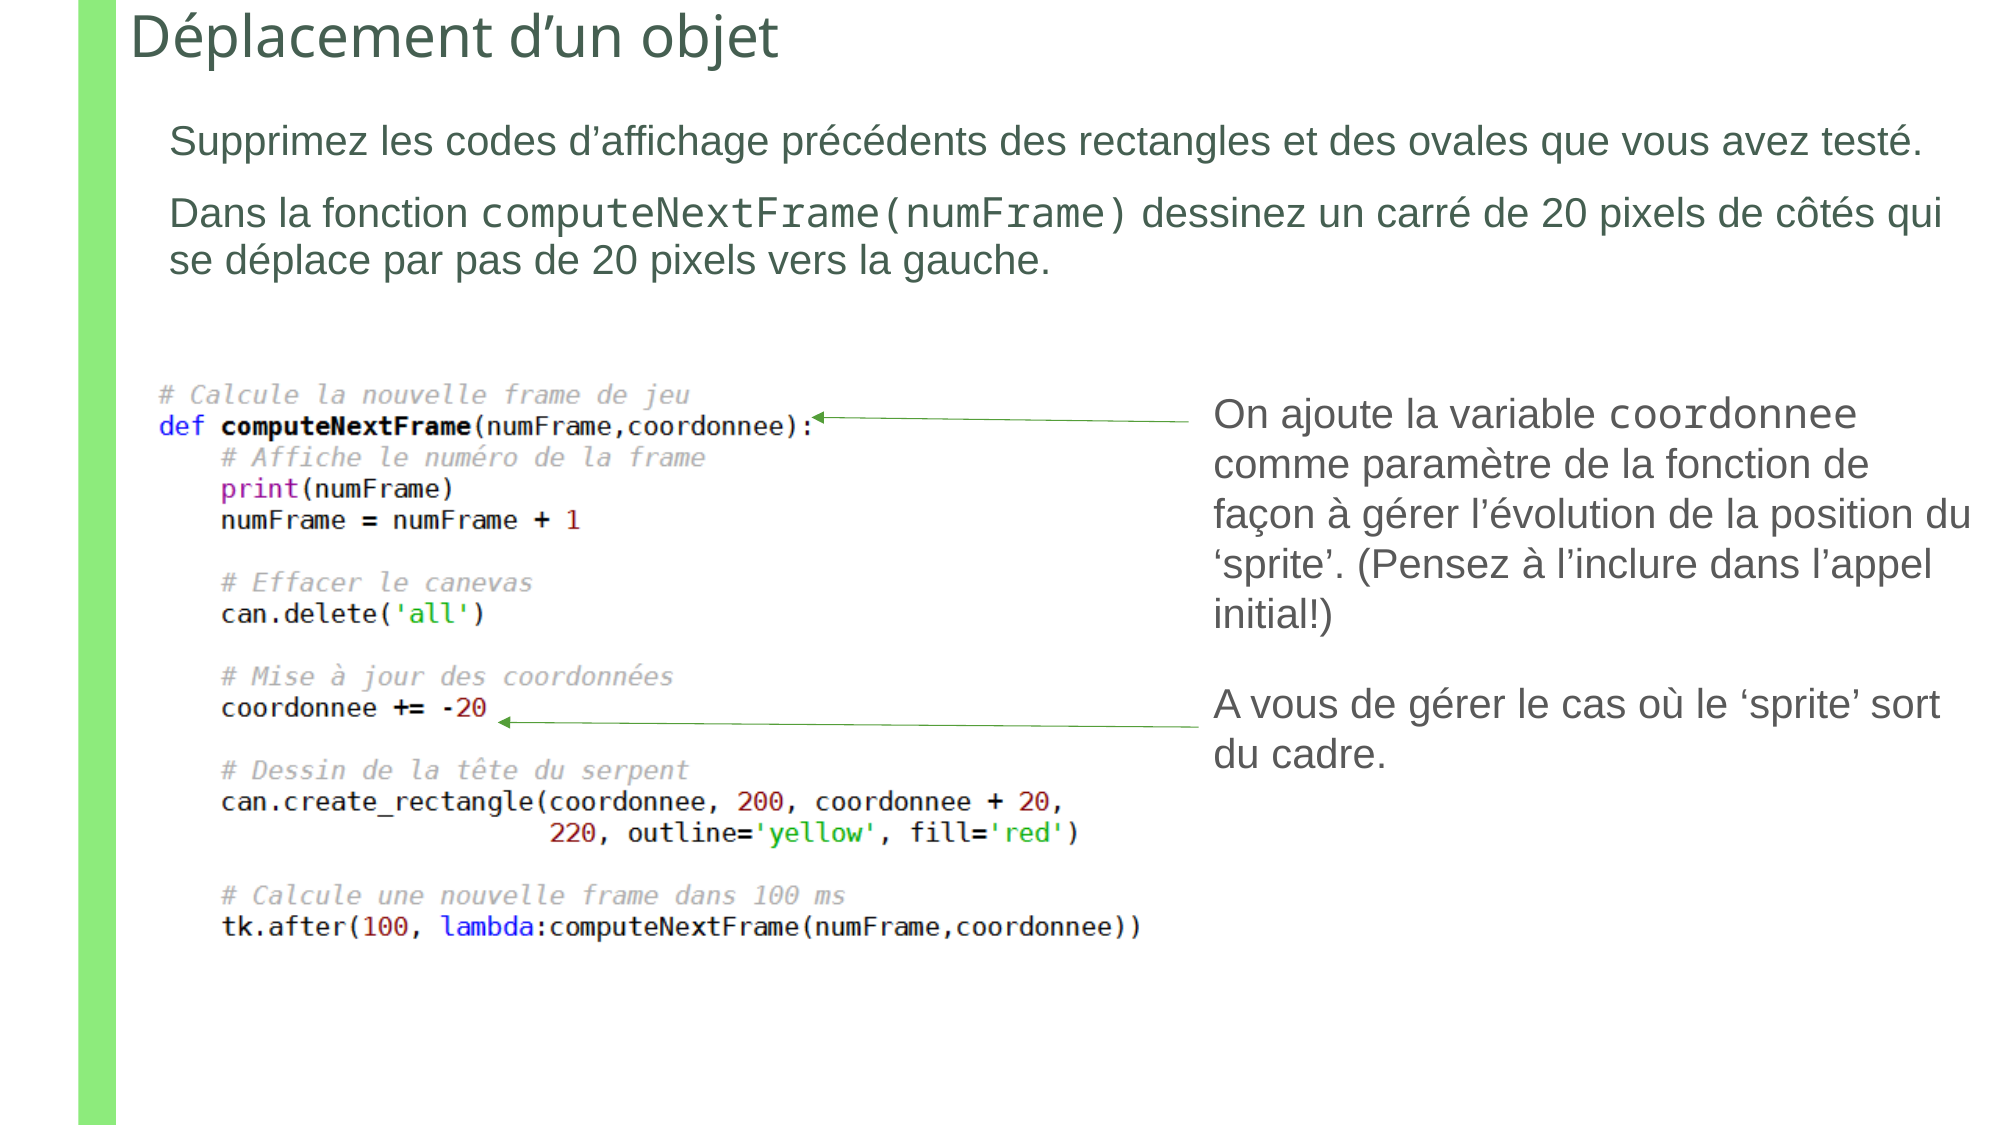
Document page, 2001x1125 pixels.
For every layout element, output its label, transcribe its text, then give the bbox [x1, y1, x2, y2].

title Déplacement d’un objet [114, 0, 2000, 107]
text_box A vous de gérer le cas où le ‘sprite’ sort du cadre. [1198, 669, 1997, 785]
list Supprimez les codes d’affichage précédents des rectangles et des ovales que vous avez testé. Dans la fonction computeNextFrame(numFrame) dessinez un carré de 20 pixels de côtés qui se déplace par pas de 20 pixels vers la gauche. [154, 110, 2000, 1125]
text_box On ajoute la variable coordonnee comme paramètre de la fonction de façon à gérer l’évolution de la position du ‘sprite’. (Pensez à l’inclure dans l’appel initial!) [1198, 379, 1997, 644]
picture [154, 379, 1150, 950]
